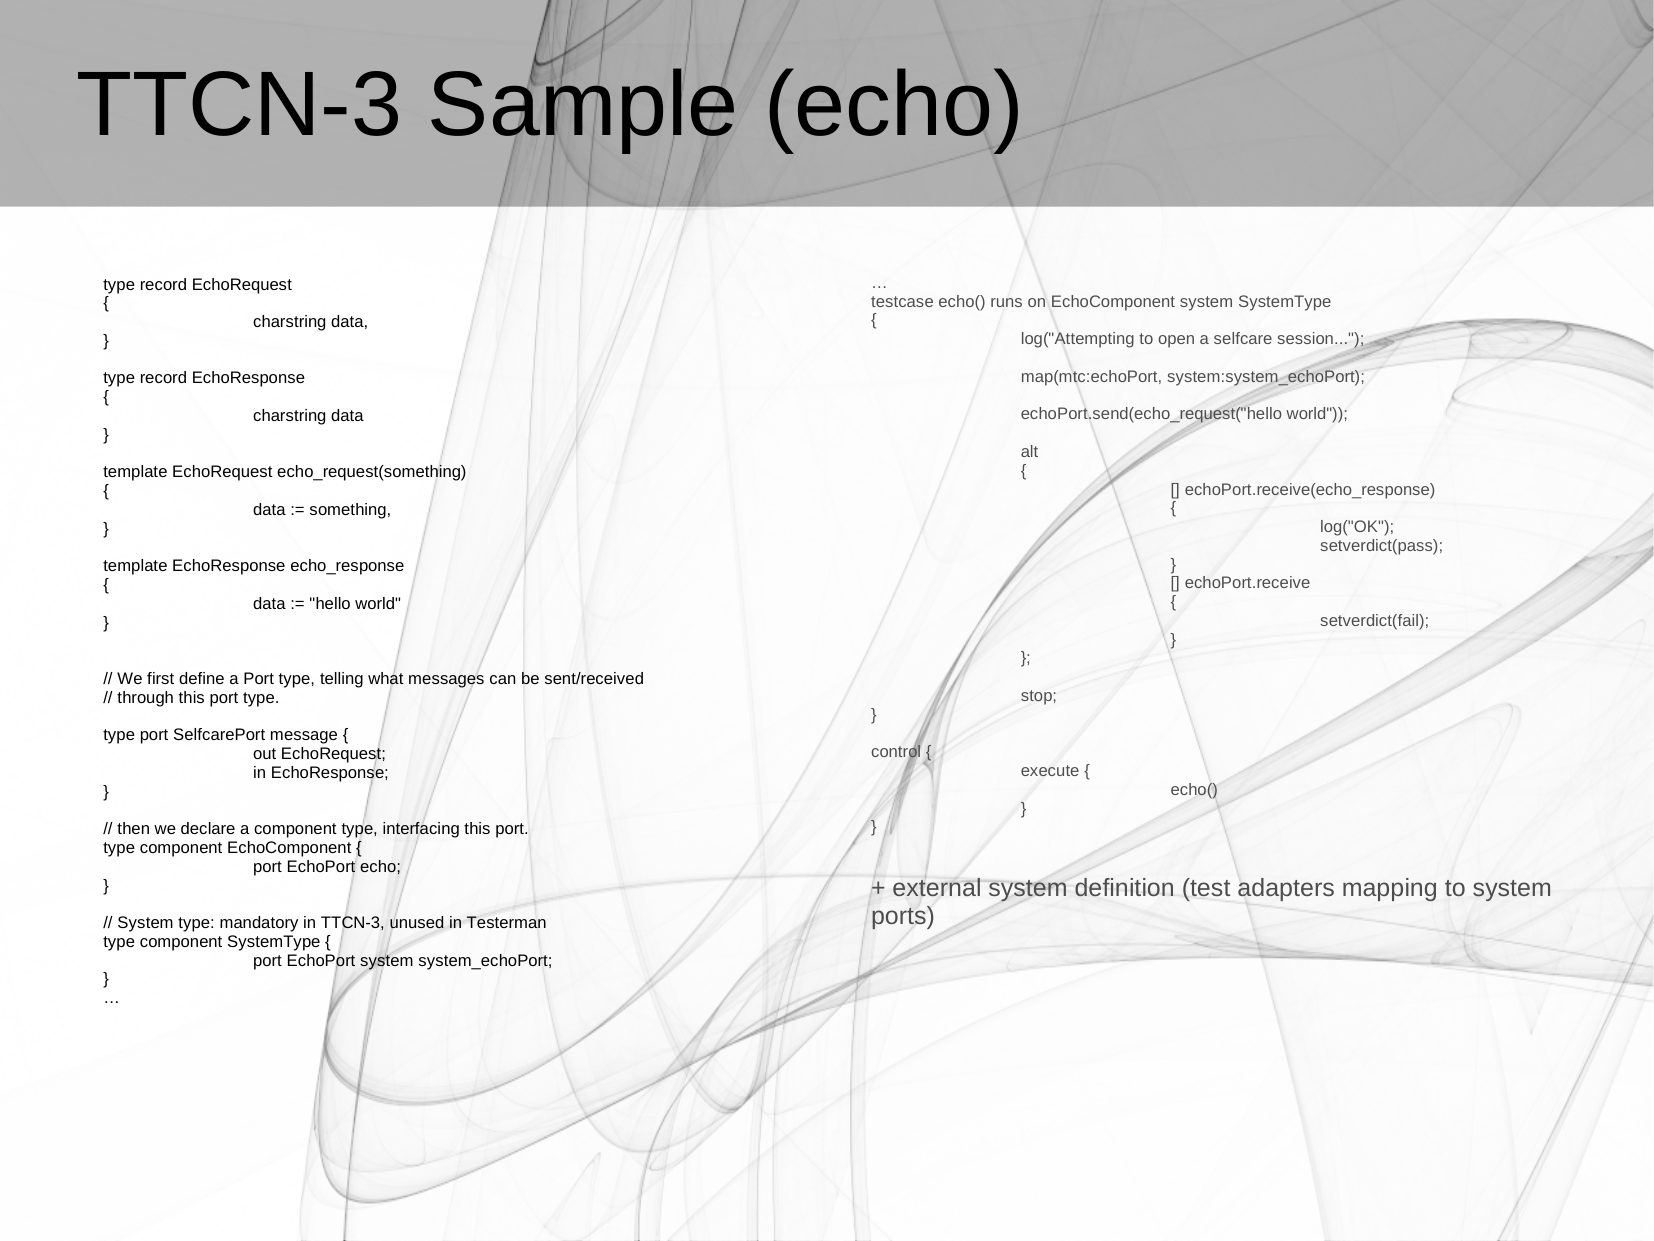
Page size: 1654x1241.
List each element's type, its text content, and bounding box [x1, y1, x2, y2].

title TTCN-3 Sample (echo) [76, 7, 1565, 200]
text_box … testcase echo() runs on EchoComponent system SystemType { log("Attempting to open a selfcare session..."); map(mtc:echoPort, system:system_echoPort); echoPort.send(echo_request("hello world")); alt { [] echoPort.receive(echo_response) { log("OK"); setverdict(pass); } [] echoPort.receive { setverdict(fail); } }; stop; } control { execute { echo() } } + external system definition (test adapters mapping to system ports) [856, 265, 1625, 1180]
text_box type record EchoRequest { charstring data, } type record EchoResponse { charstring data } template EchoRequest echo_request(something) { data := something, } template EchoResponse echo_response { data := "hello world" } // We first define a Port type, telling what messages can be sent/received // through this port type. type port SelfcarePort message { out EchoRequest; in EchoResponse; } // then we declare a component type, interfacing this port. type component EchoComponent { port EchoPort echo; } // System type: mandatory in TTCN-3, unused in Testerman type component SystemType { port EchoPort system system_echoPort; } … [88, 267, 857, 1182]
